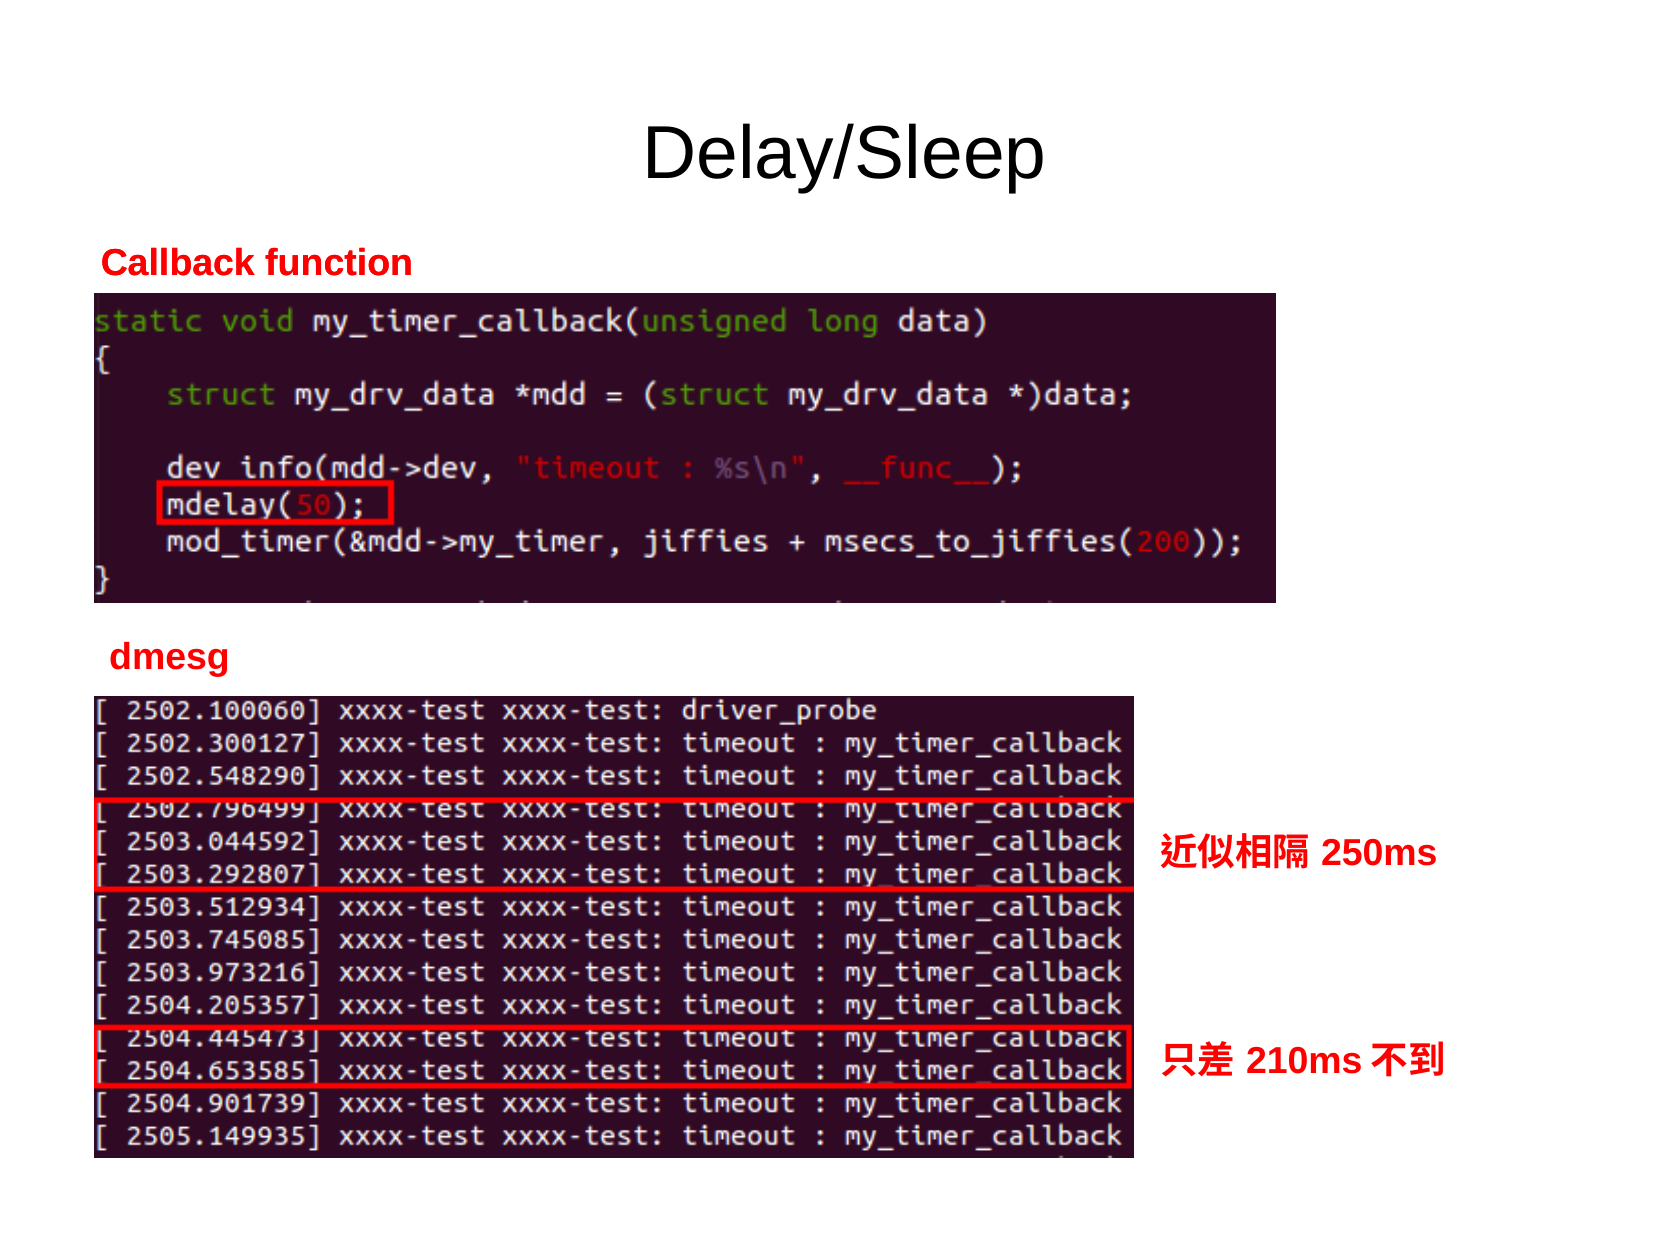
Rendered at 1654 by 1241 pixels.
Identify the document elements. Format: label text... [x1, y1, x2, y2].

text_box 只差210ms不到 [1145, 1022, 1595, 1087]
text_box Callback function [86, 233, 535, 291]
text_box dmesg [94, 628, 544, 686]
title Delay/Sleep [82, 49, 1571, 257]
picture [94, 696, 1134, 1158]
picture [94, 293, 1276, 603]
text_box 近似相隔250ms [1145, 814, 1595, 880]
